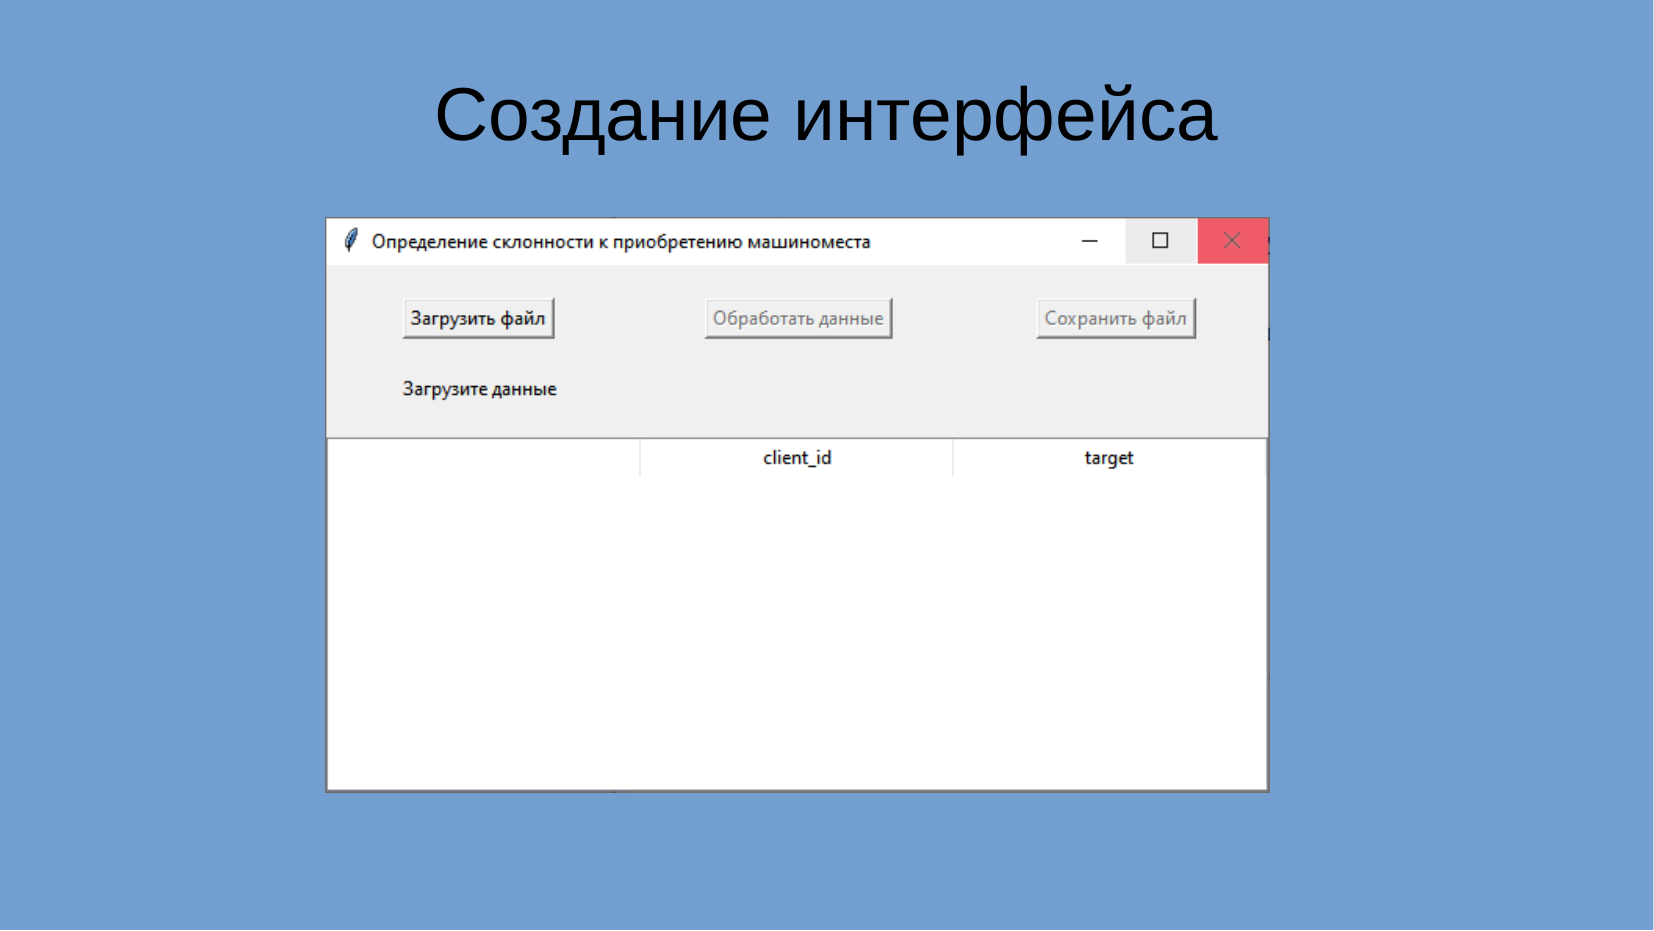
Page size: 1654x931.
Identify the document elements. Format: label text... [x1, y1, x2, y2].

title Создание интерфейса [82, 12, 1571, 218]
picture [325, 217, 1270, 793]
